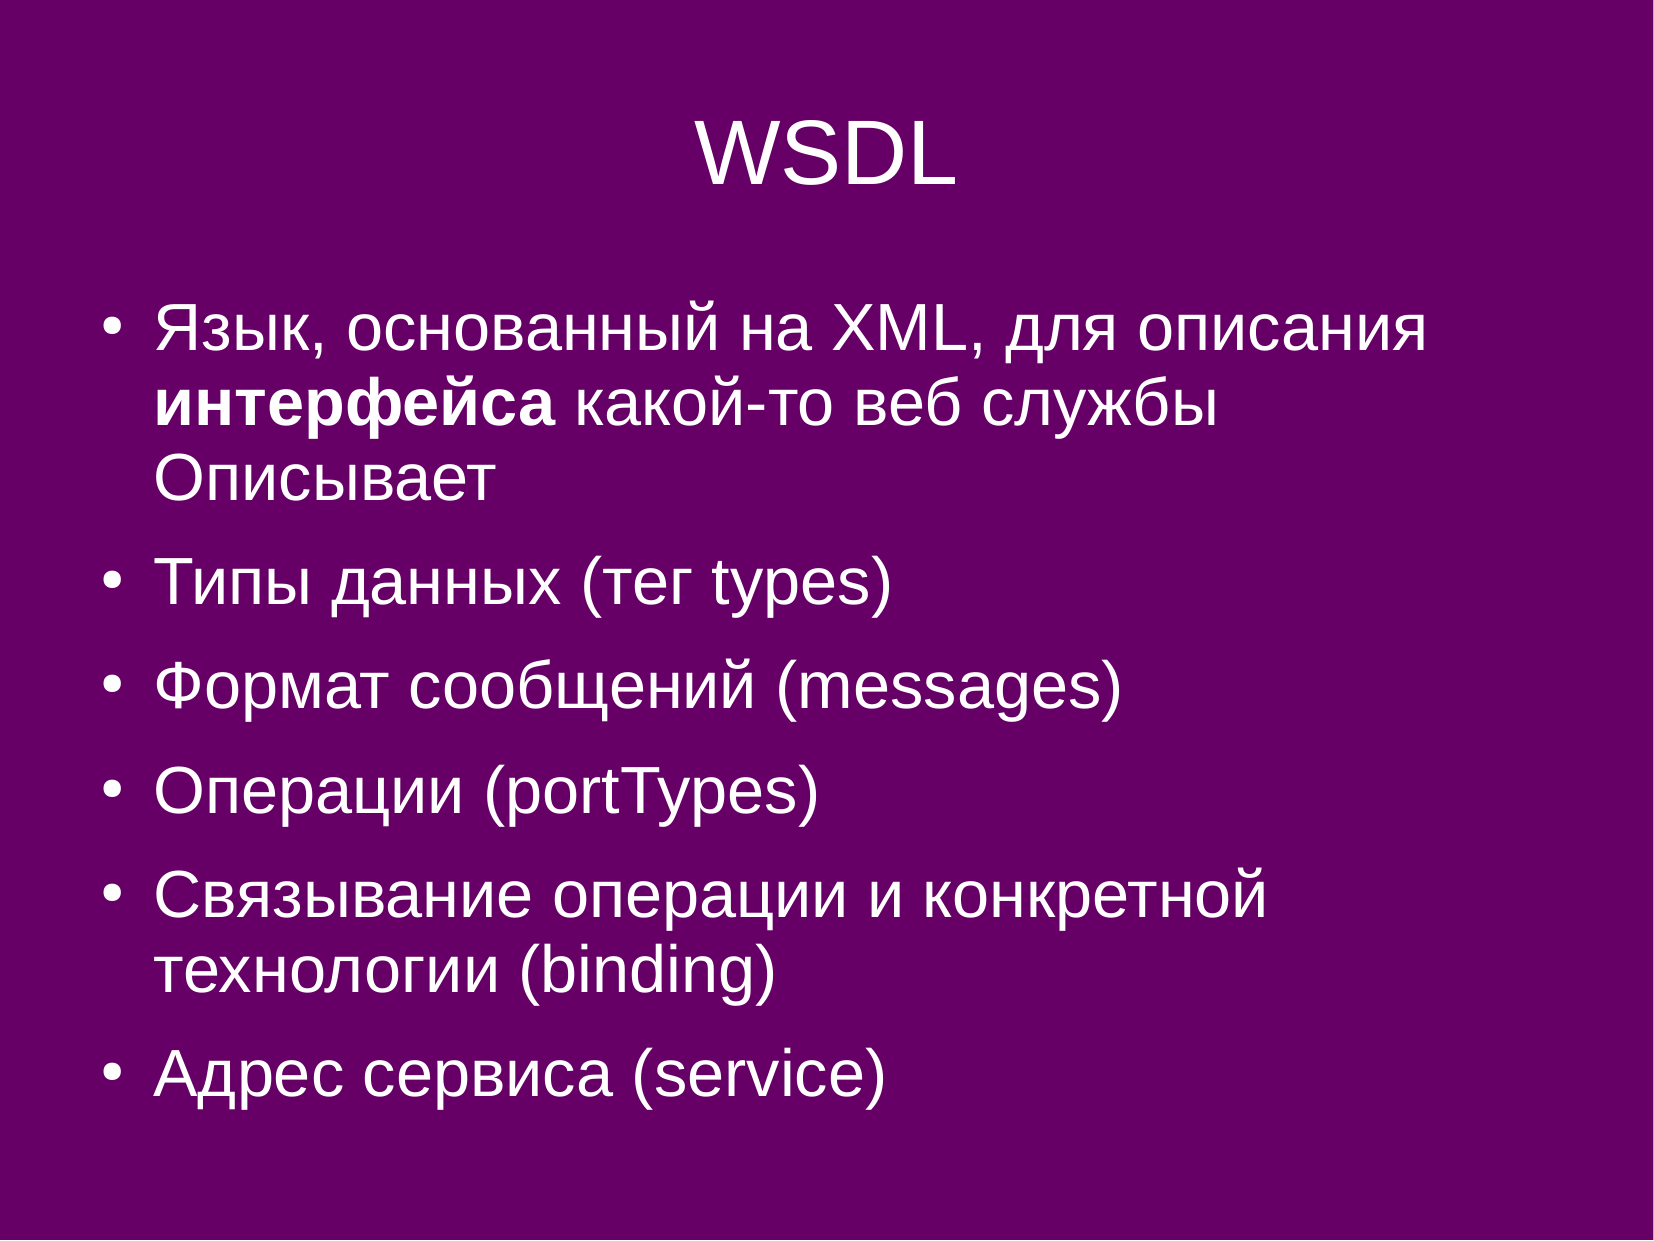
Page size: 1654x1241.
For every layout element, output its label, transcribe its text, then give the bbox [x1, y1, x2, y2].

list Язык, основанный на XML, для описания интерфейса какой-то веб службы Описывает Типы данных (тег types) Формат сообщений (messages) Операции (portTypes) Связывание операции и конкретной технологии (binding) Адрес сервиса (service) [82, 290, 1571, 1111]
title WSDL [82, 49, 1571, 257]
